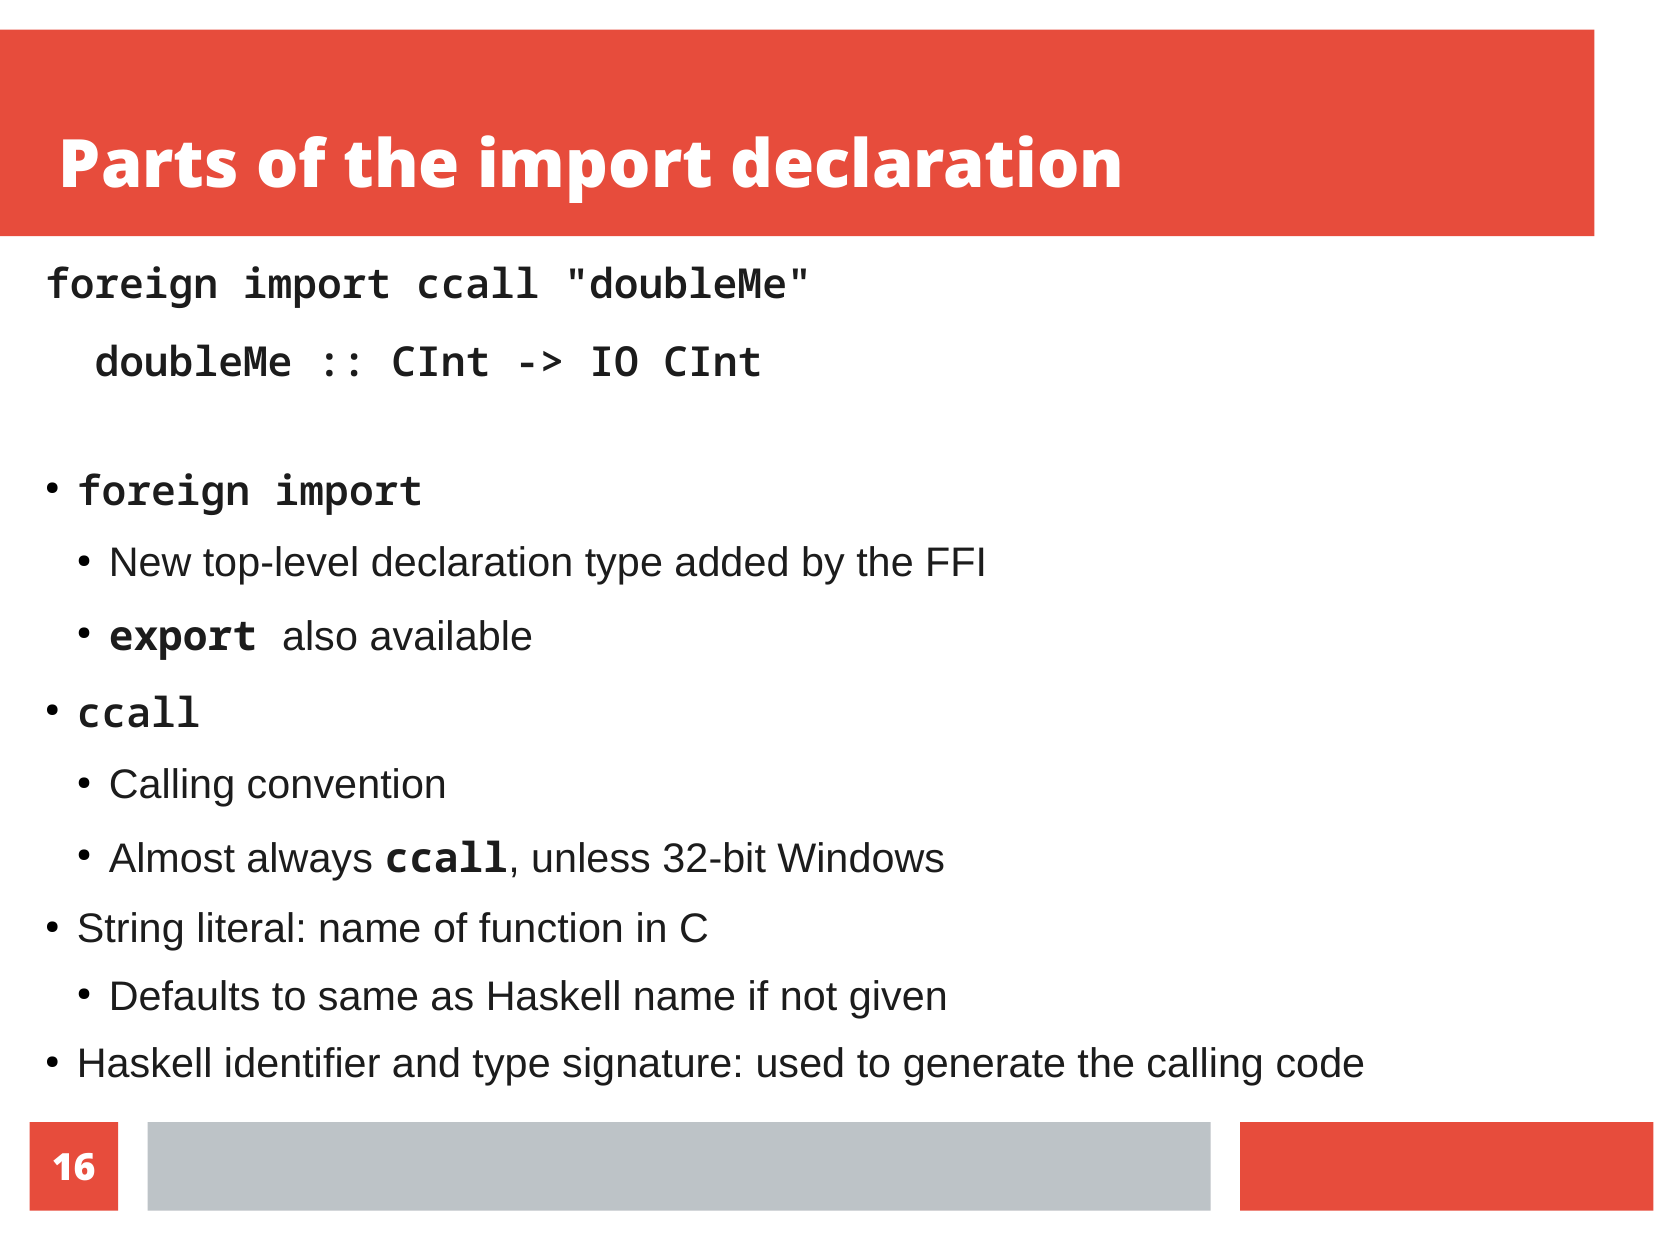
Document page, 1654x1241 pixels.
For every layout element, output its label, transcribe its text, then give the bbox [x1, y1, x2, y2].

list foreign import ccall "doubleMe" doubleMe :: CInt -> IO CInt foreign import New top-level declaration type added by the FFI export also available ccall Calling convention Almost always ccall, unless 32-bit Windows String literal: name of function in C Defaults to same as Haskell name if not given Haskell identifier and type signature: used to generate the calling code [45, 255, 1581, 1096]
title Parts of the import declaration [59, 59, 1595, 207]
